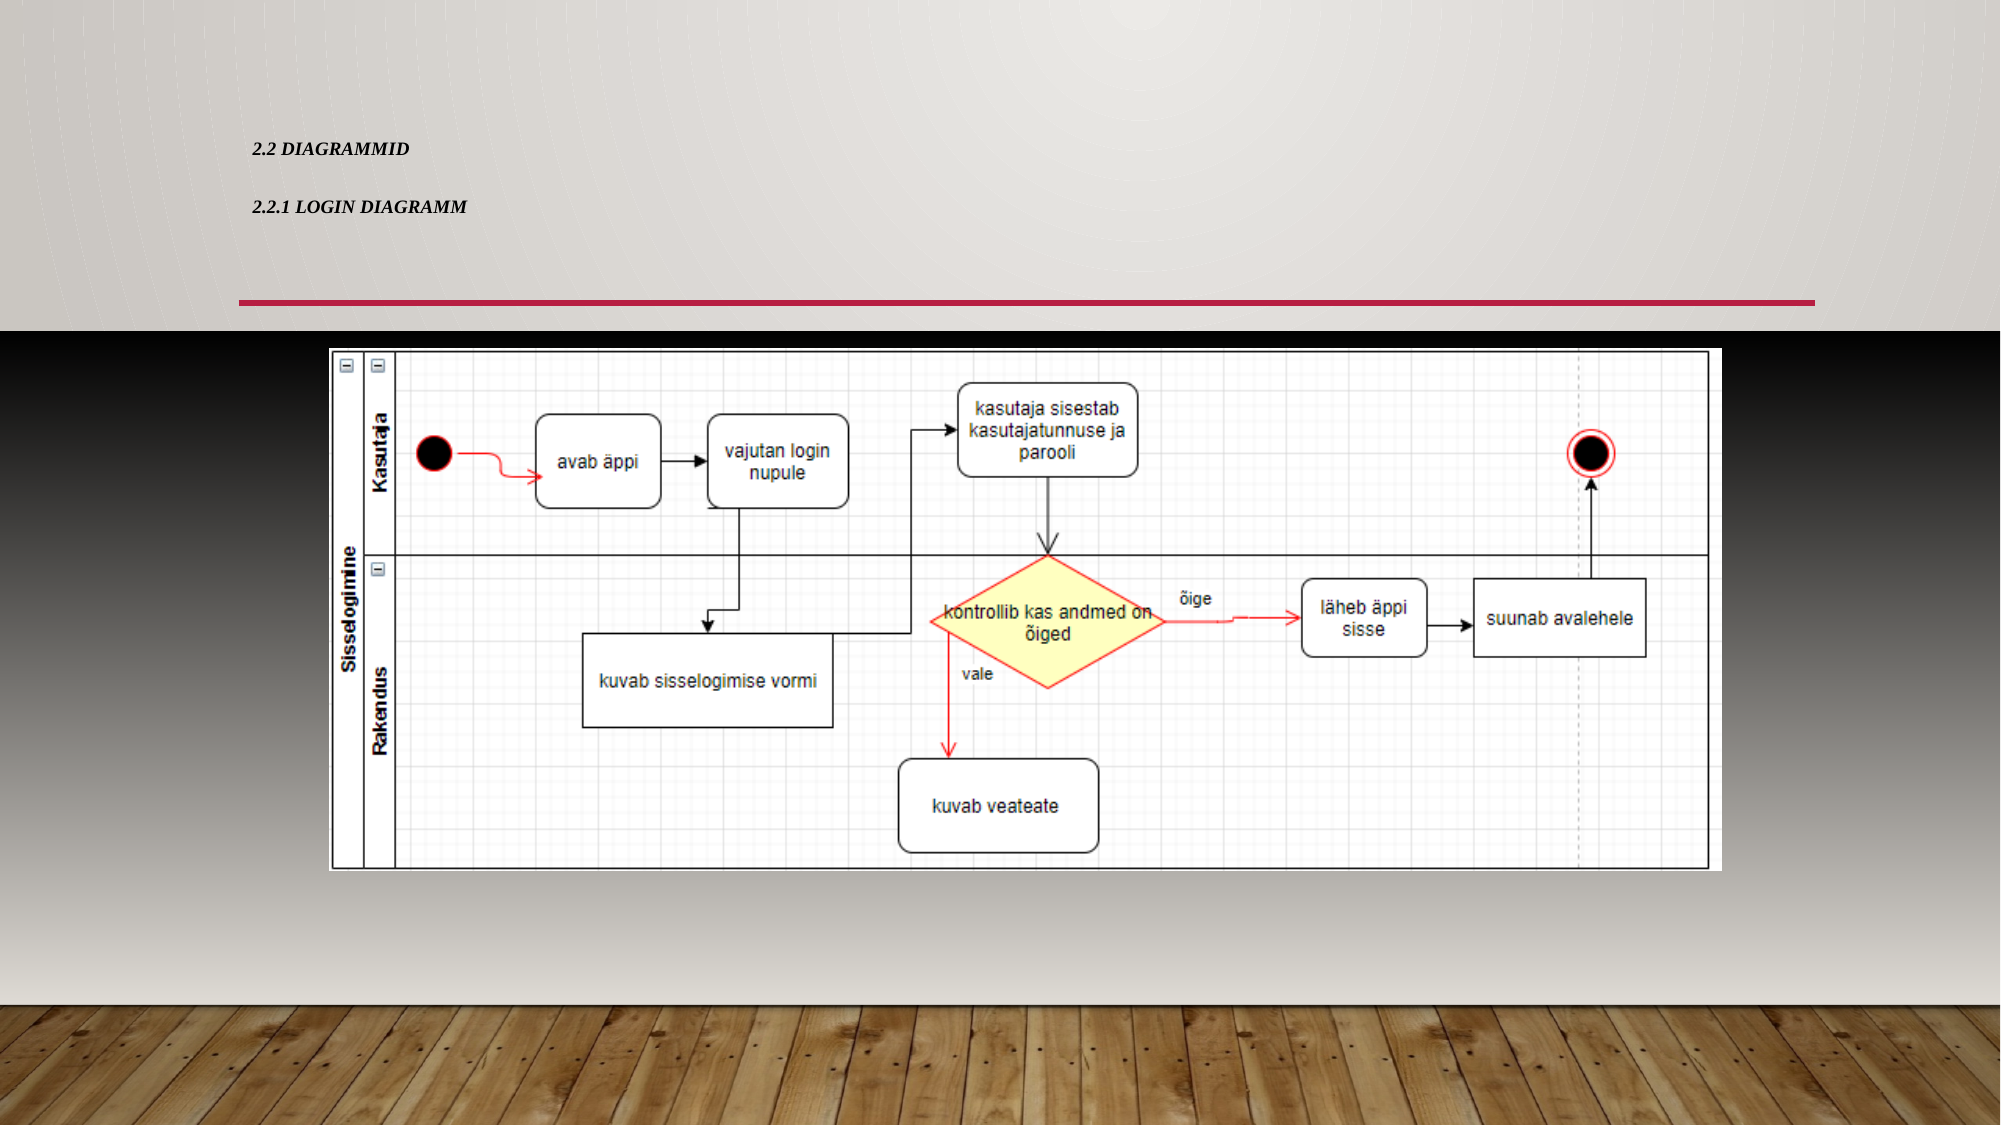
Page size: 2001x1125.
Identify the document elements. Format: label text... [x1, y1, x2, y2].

picture [329, 348, 1722, 871]
title 2.2 Diagrammid 2.2.1 Login Diagramm [237, 132, 1814, 306]
